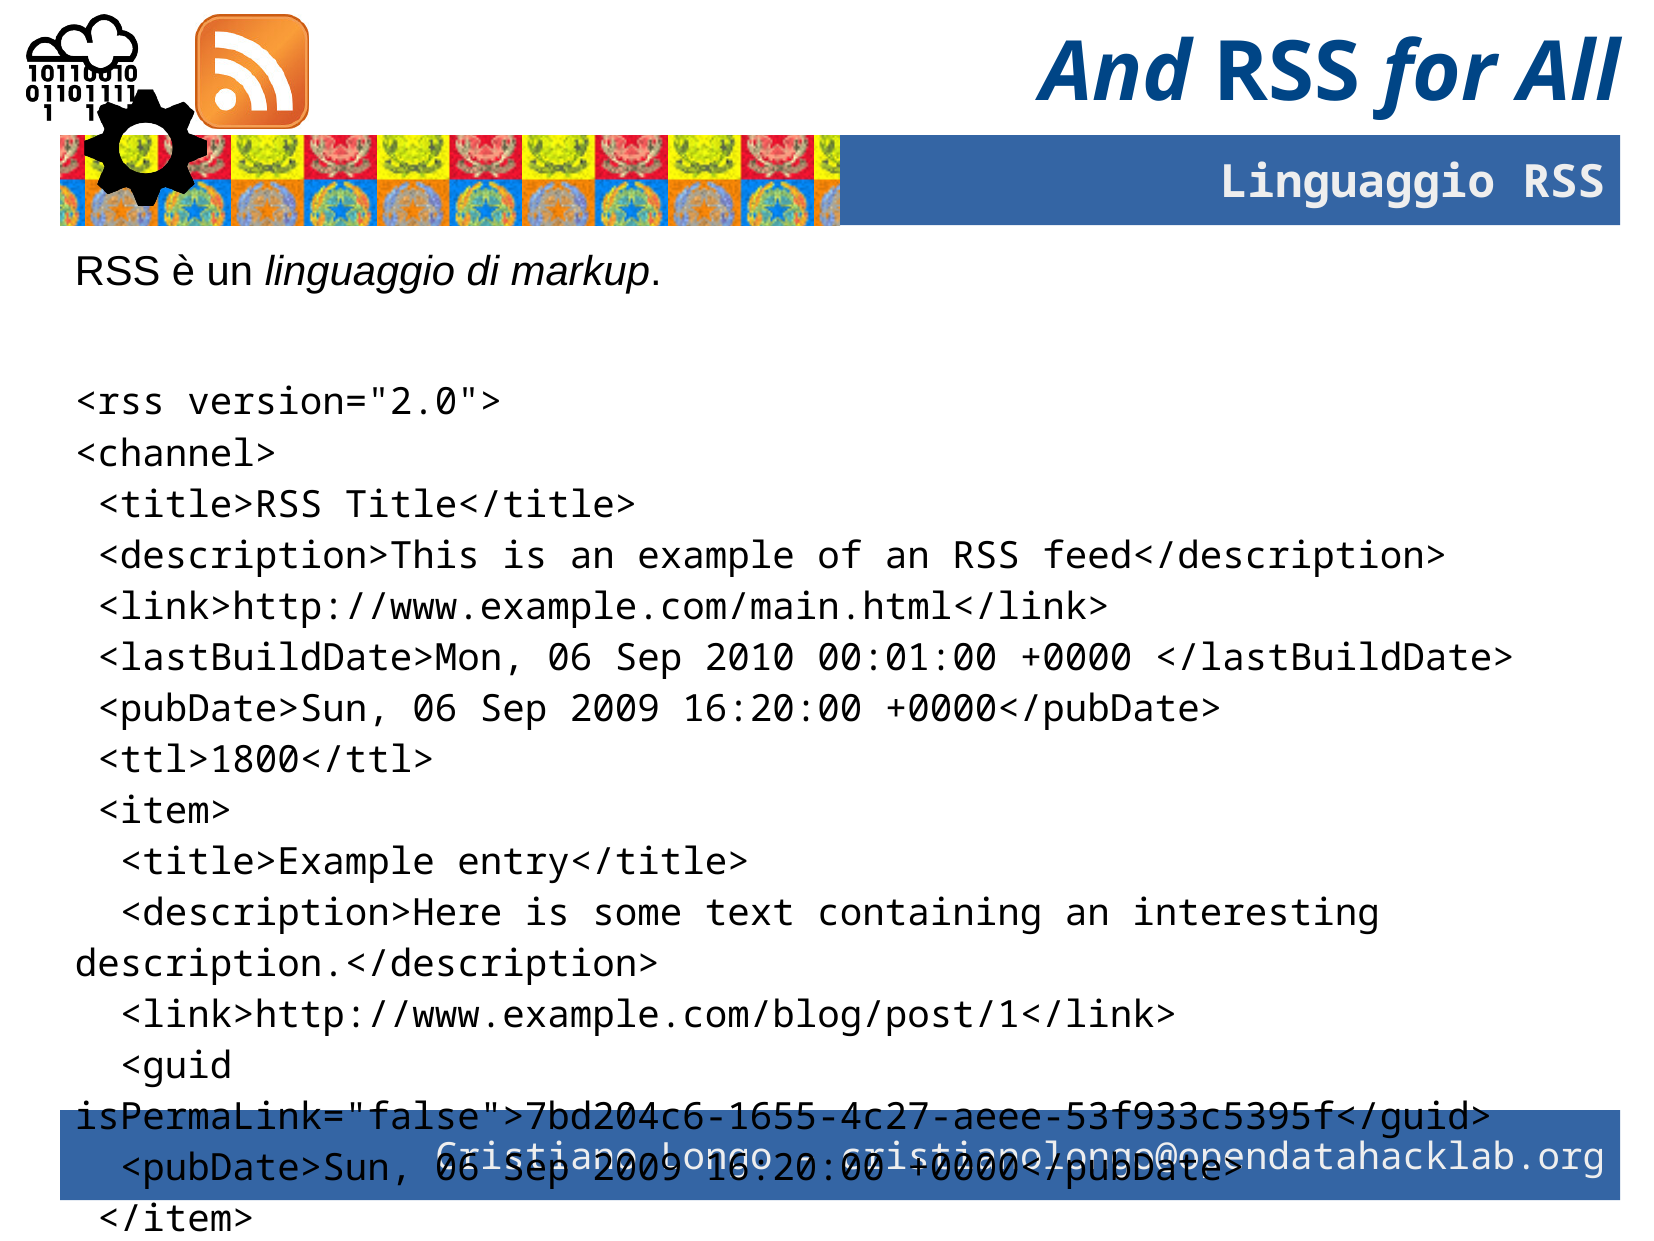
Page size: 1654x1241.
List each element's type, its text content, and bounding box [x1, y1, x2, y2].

text_box RSS è un linguaggio di markup. [60, 240, 1546, 367]
text_box [60, 135, 840, 226]
text_box Cristiano Longo – cristianolongo@opendatahacklab.org [60, 1110, 1621, 1201]
picture [26, 14, 309, 206]
text_box <rss version="2.0"> <channel> <title>RSS Title</title> <description>This is an example of an RSS feed</description> <link>http://www.example.com/main.html</link> <lastBuildDate>Mon, 06 Sep 2010 00:01:00 +0000 </lastBuildDate> <pubDate>Sun, 06 Sep 2009 16:20:00 +0000</pubDate> <ttl>1800</ttl> <item> <title>Example entry</title> <description>Here is some text containing an interesting description.</description> <link>http://www.example.com/blog/post/1</link> <guid isPermaLink="false">7bd204c6-1655-4c27-aeee-53f933c5395f</guid> <pubDate>Sun, 06 Sep 2009 16:20:00 +0000</pubDate> </item> </channel> </rss> [60, 367, 1636, 1096]
text_box And RSS for All [870, 4, 1636, 214]
text_box Linguaggio RSS [840, 135, 1621, 226]
